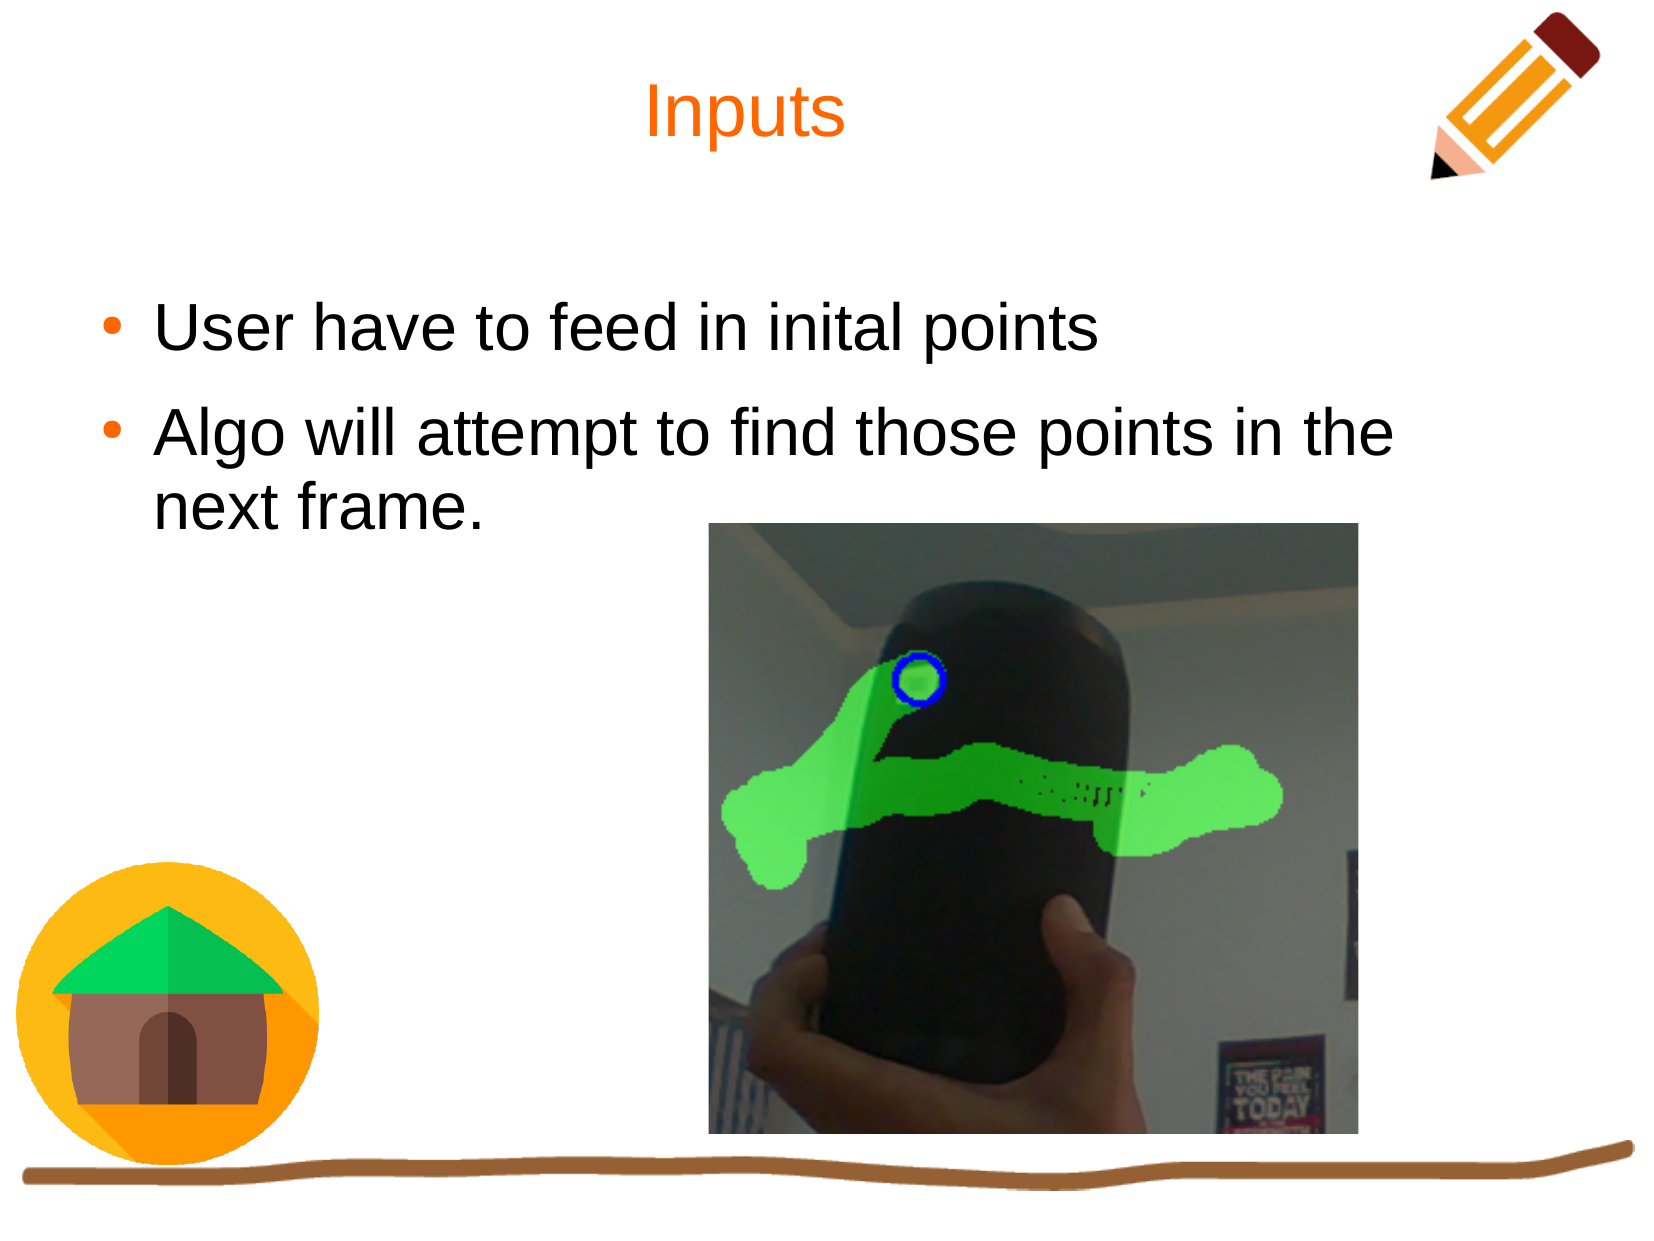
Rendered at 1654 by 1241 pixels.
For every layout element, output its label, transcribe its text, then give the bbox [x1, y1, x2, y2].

title Inputs [82, 49, 1430, 172]
list User have to feed in inital points Algo will attempt to find those points in the next frame. [82, 290, 1512, 1122]
picture [1430, 12, 1601, 181]
picture [708, 523, 1359, 1134]
picture [16, 862, 1635, 1191]
